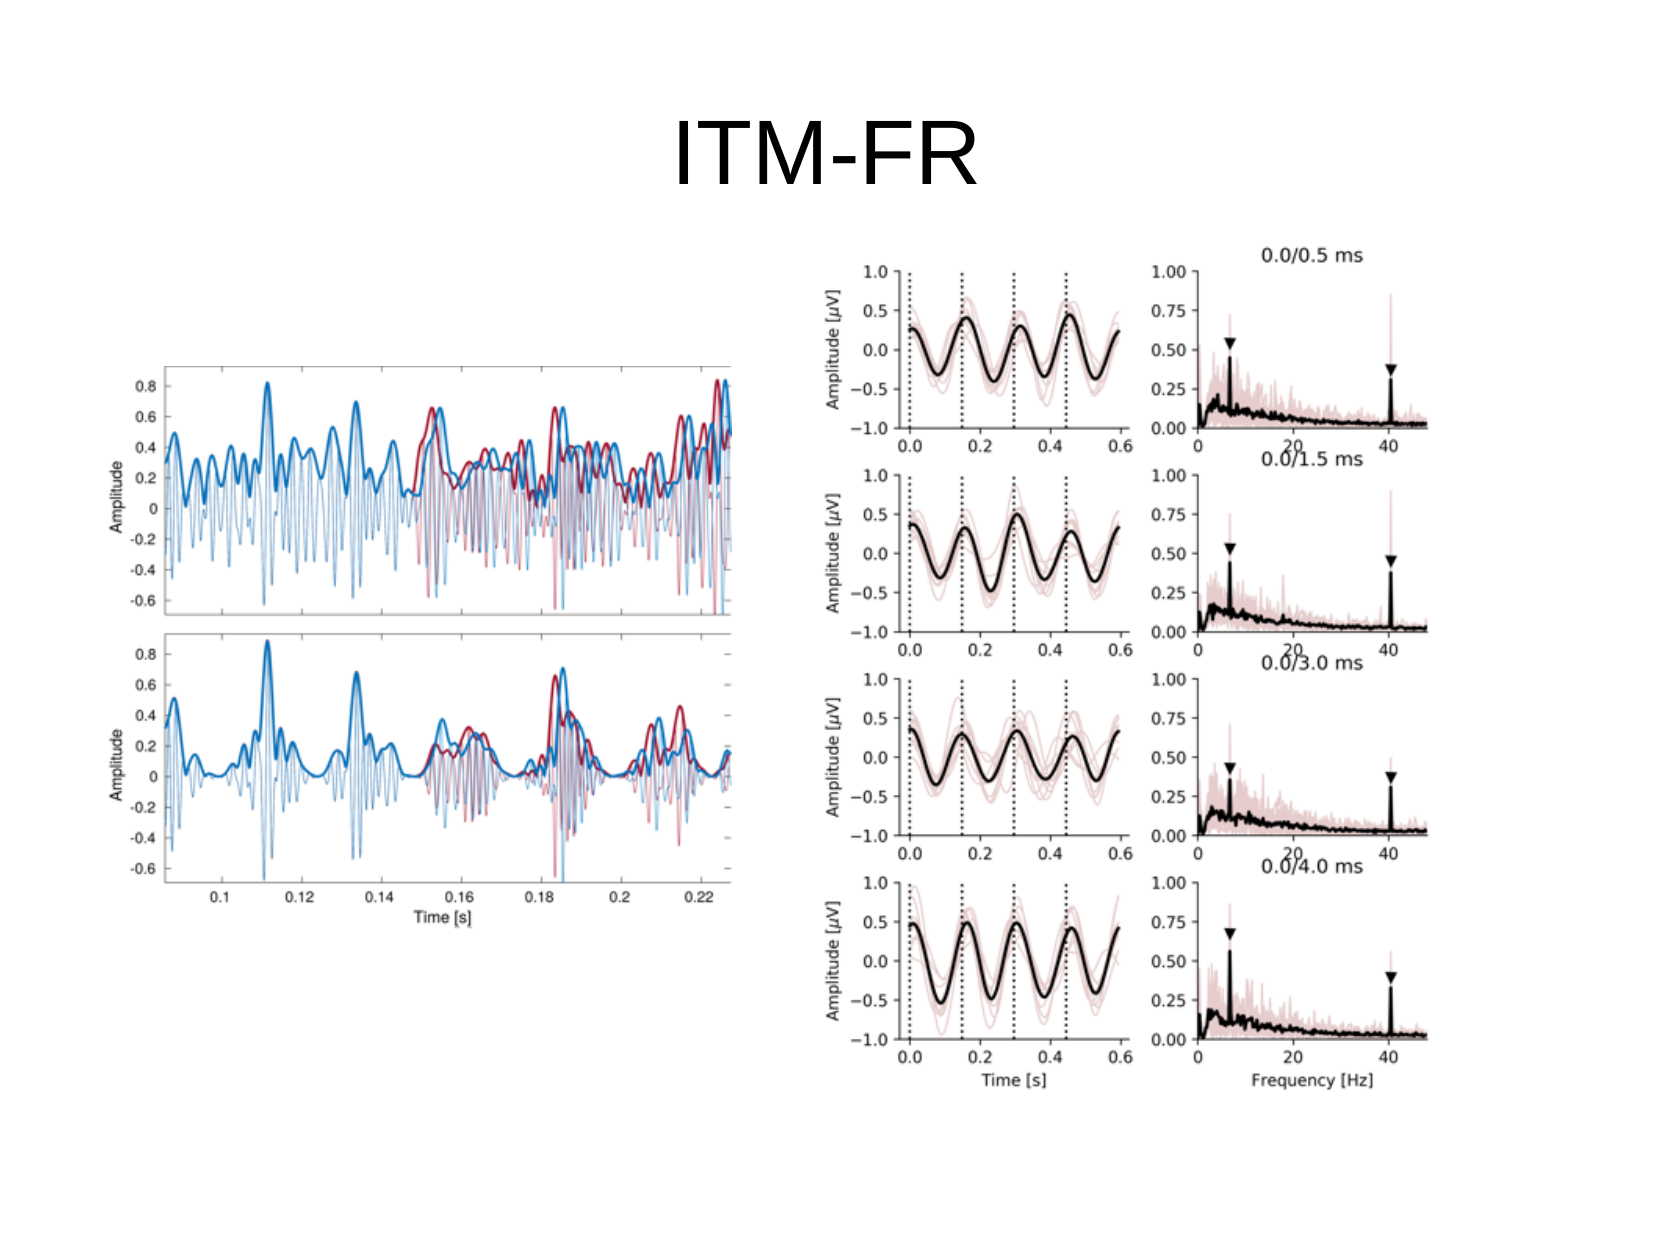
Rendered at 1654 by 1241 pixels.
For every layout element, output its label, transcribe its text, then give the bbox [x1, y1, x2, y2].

picture [814, 236, 1440, 1102]
picture [106, 366, 732, 929]
title ITM-FR [82, 49, 1571, 257]
